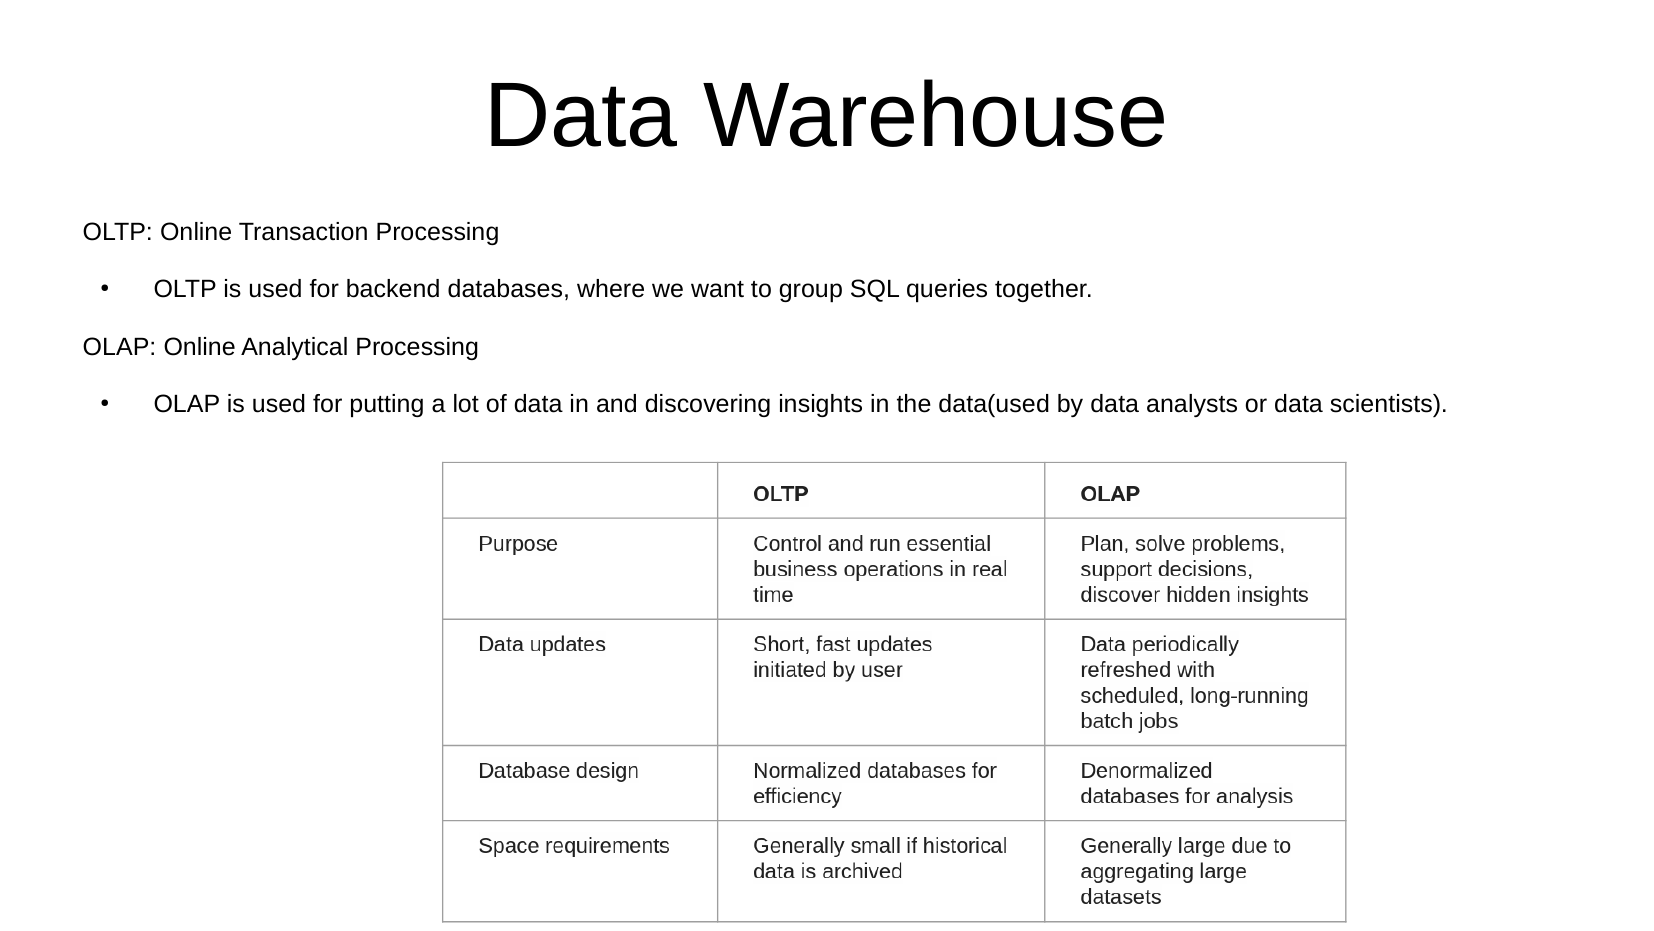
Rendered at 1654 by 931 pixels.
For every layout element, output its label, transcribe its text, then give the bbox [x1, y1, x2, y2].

title Data Warehouse [82, 37, 1571, 193]
list OLTP: Online Transaction Processing OLTP is used for backend databases, where we want to group SQL queries together. OLAP: Online Analytical Processing OLAP is used for putting a lot of data in and discovering insights in the data(used by data analysts or data scientists). [82, 217, 1571, 758]
picture [434, 454, 1351, 931]
